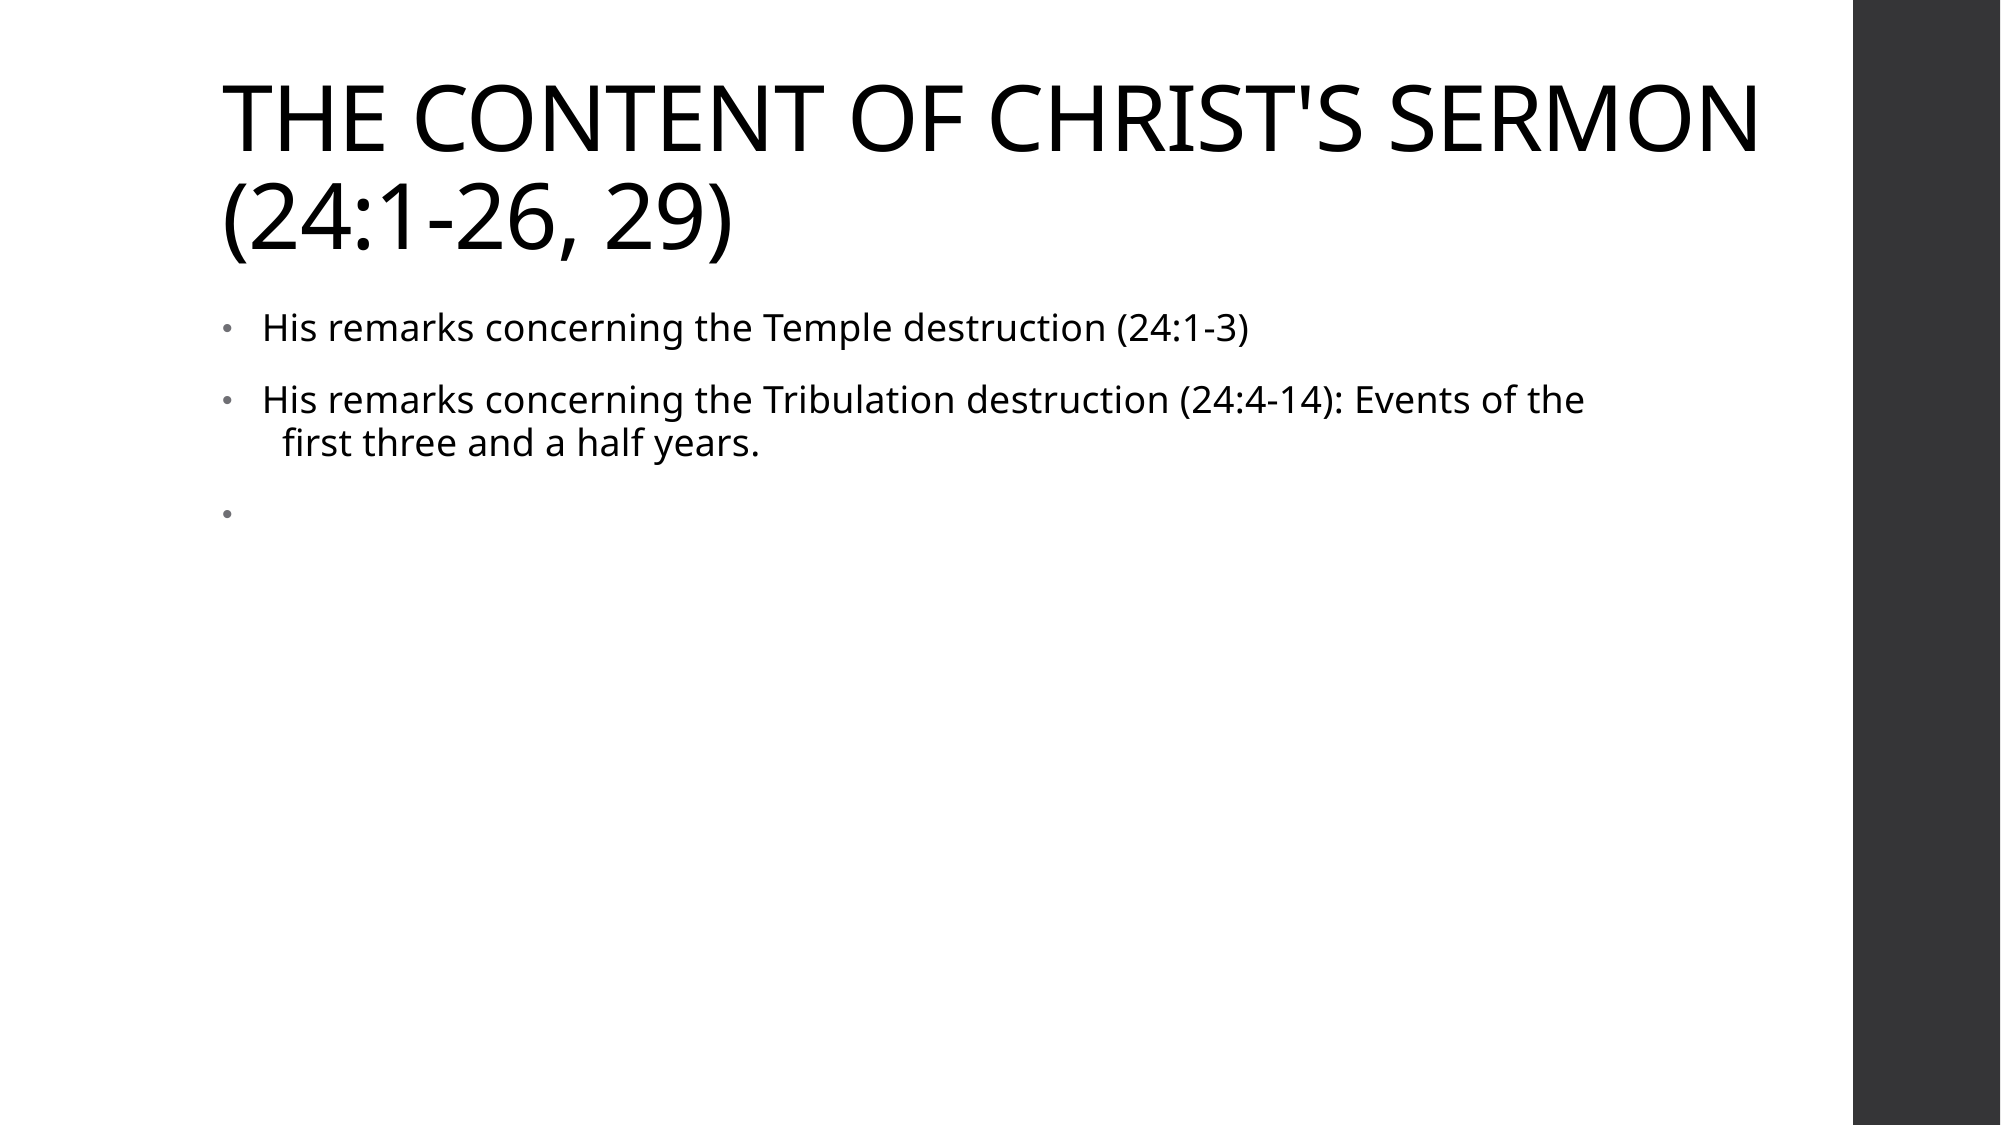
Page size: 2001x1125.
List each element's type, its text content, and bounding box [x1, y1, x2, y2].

title THE CONTENT OF CHRIST'S SERMON (24:1-26, 29) [206, 60, 1797, 278]
list His remarks concerning the Temple destruction (24:1-3) His remarks concerning the Tribulation destruction (24:4-14): Events of the first three and a half years. [206, 299, 1617, 1014]
